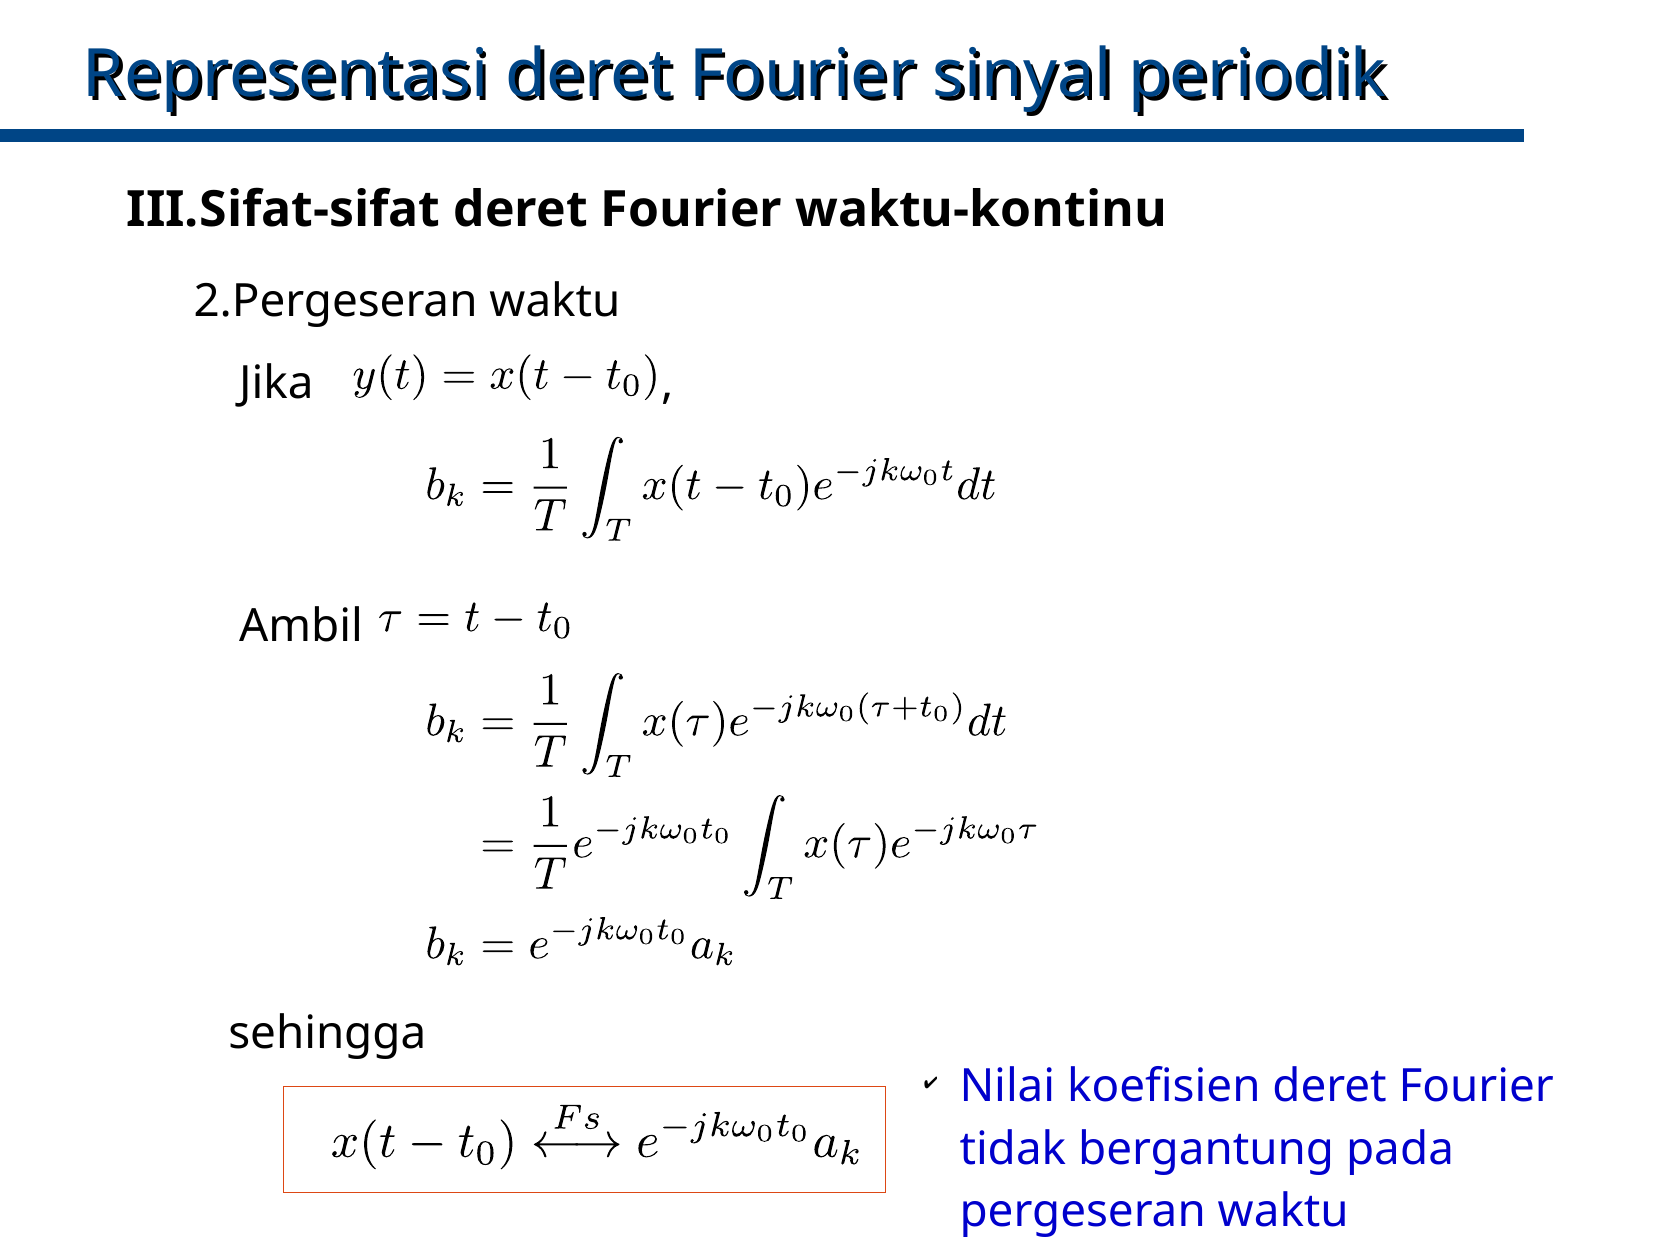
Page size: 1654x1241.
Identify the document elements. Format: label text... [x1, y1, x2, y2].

text_box Pergeseran waktu [172, 253, 652, 337]
text_box Jika , [224, 342, 735, 414]
text_box [377, 602, 572, 639]
text_box [330, 1104, 861, 1170]
text_box sehingga [213, 992, 449, 1063]
text_box Nilai koefisien deret Fourier tidak bergantung pada pergeseran waktu [909, 1045, 1630, 1228]
text_box Representasi deret Fourier sinyal periodik [82, 0, 1536, 156]
text_box [425, 673, 1039, 966]
text_box [425, 436, 997, 541]
text_box [0, 129, 1524, 142]
text_box [352, 354, 661, 401]
text_box Sifat-sifat deret Fourier waktu-kontinu [106, 159, 1477, 251]
text_box Ambil [224, 584, 394, 656]
